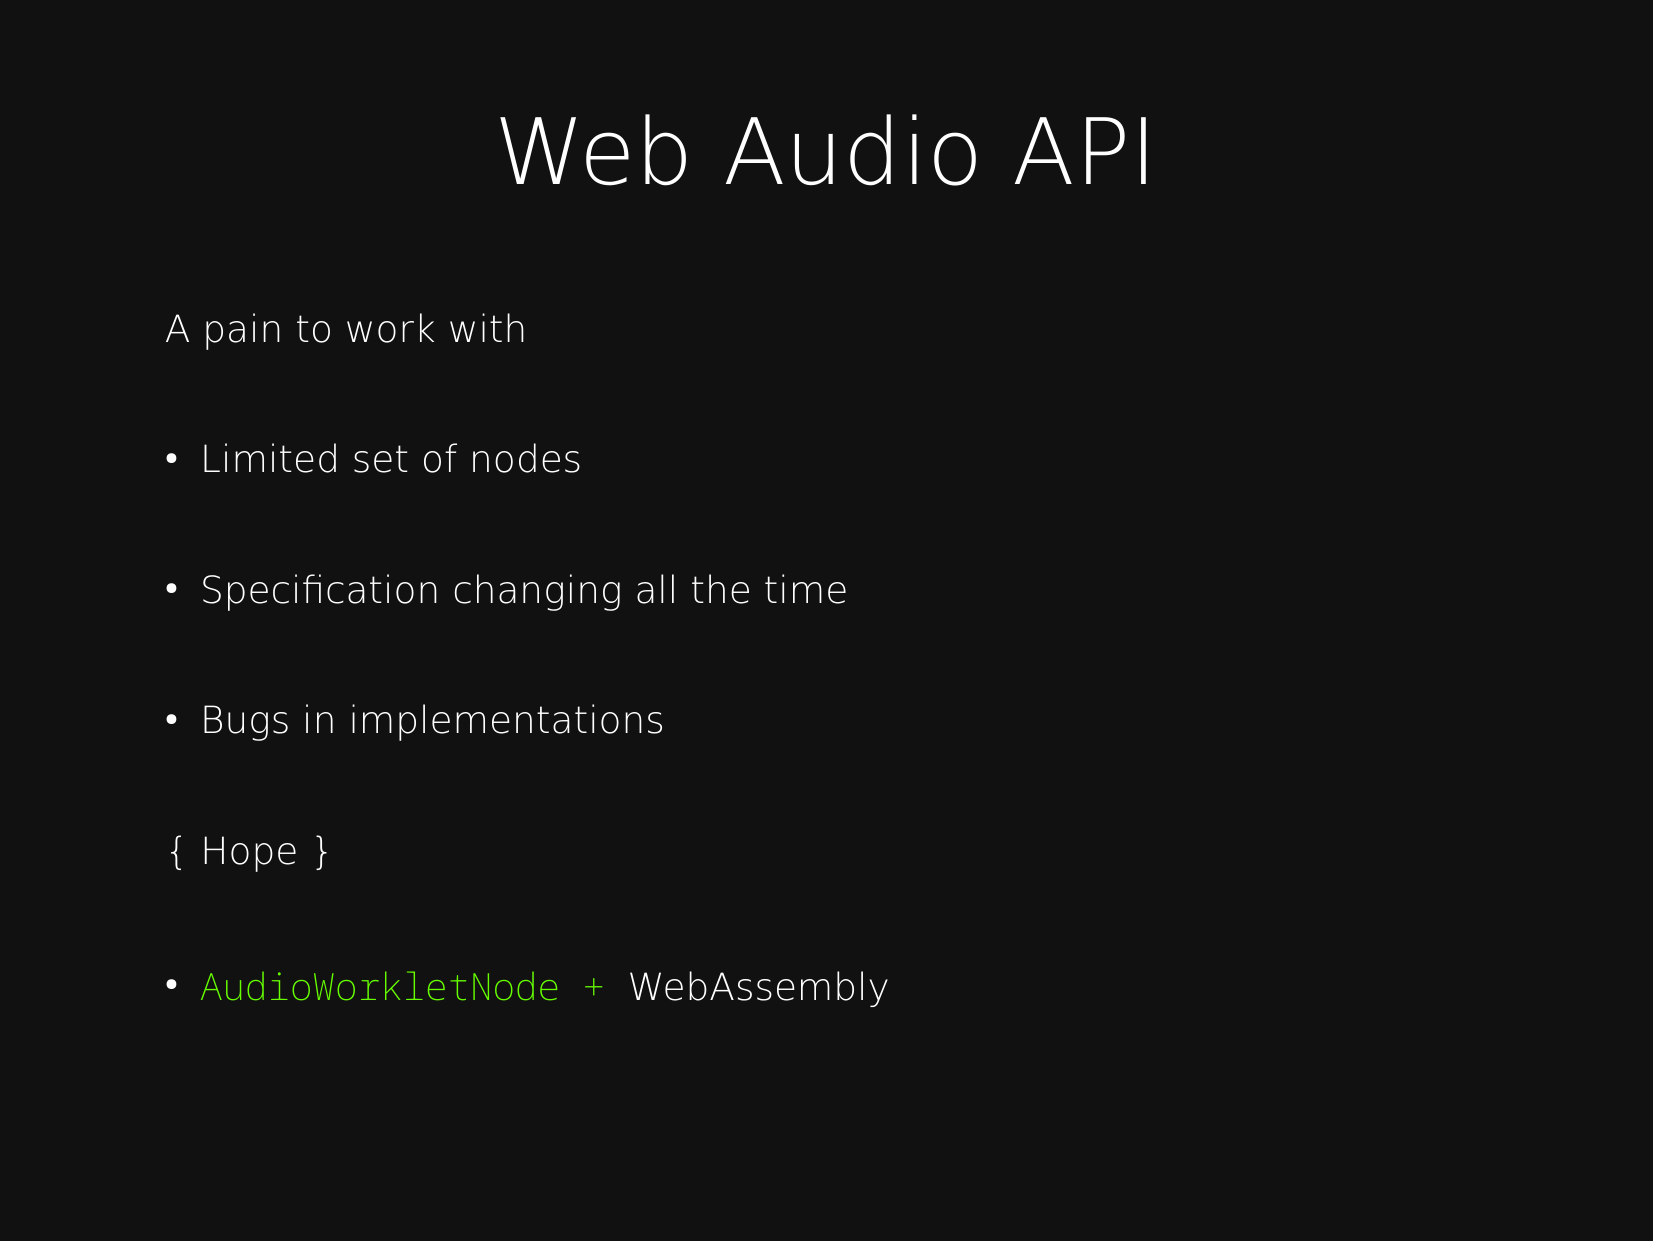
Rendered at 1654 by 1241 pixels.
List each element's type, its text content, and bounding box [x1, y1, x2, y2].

title Web Audio API [82, 49, 1571, 257]
text_box A pain to work with Limited set of nodes Specification changing all the time Bugs in implementations { Hope } AudioWorkletNode + WebAssembly [150, 300, 1501, 1145]
